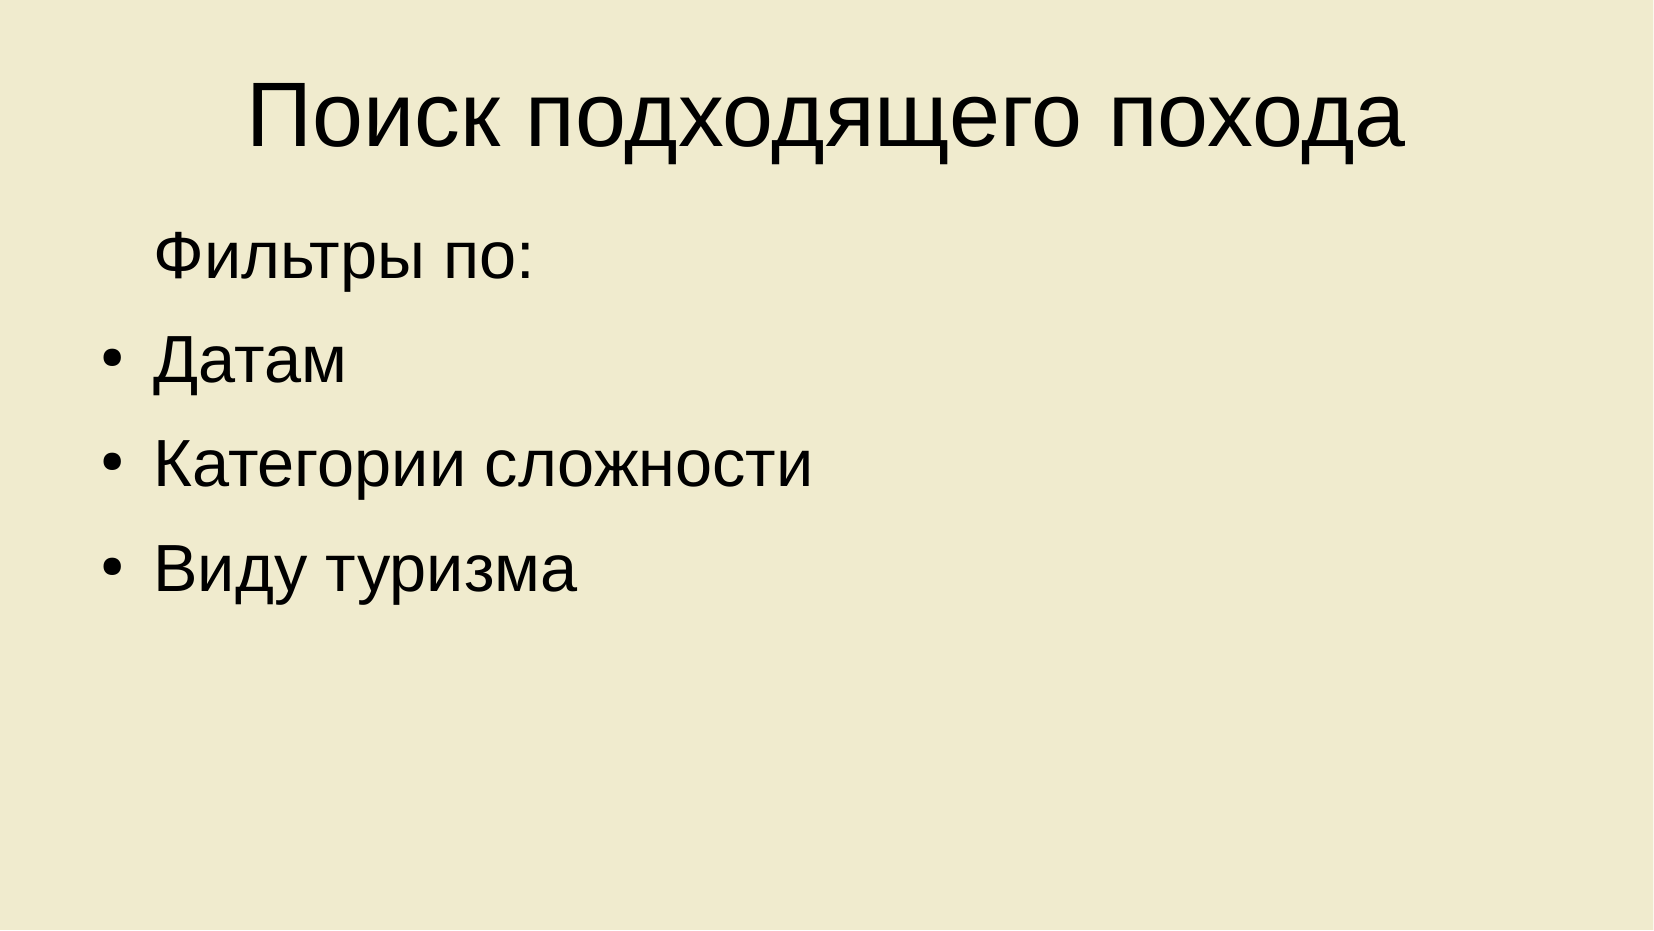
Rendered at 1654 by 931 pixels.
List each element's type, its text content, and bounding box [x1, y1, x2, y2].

title Поиск подходящего похода [82, 37, 1571, 193]
list Фильтры по: Датам Категории сложности Виду туризма [82, 217, 1571, 758]
